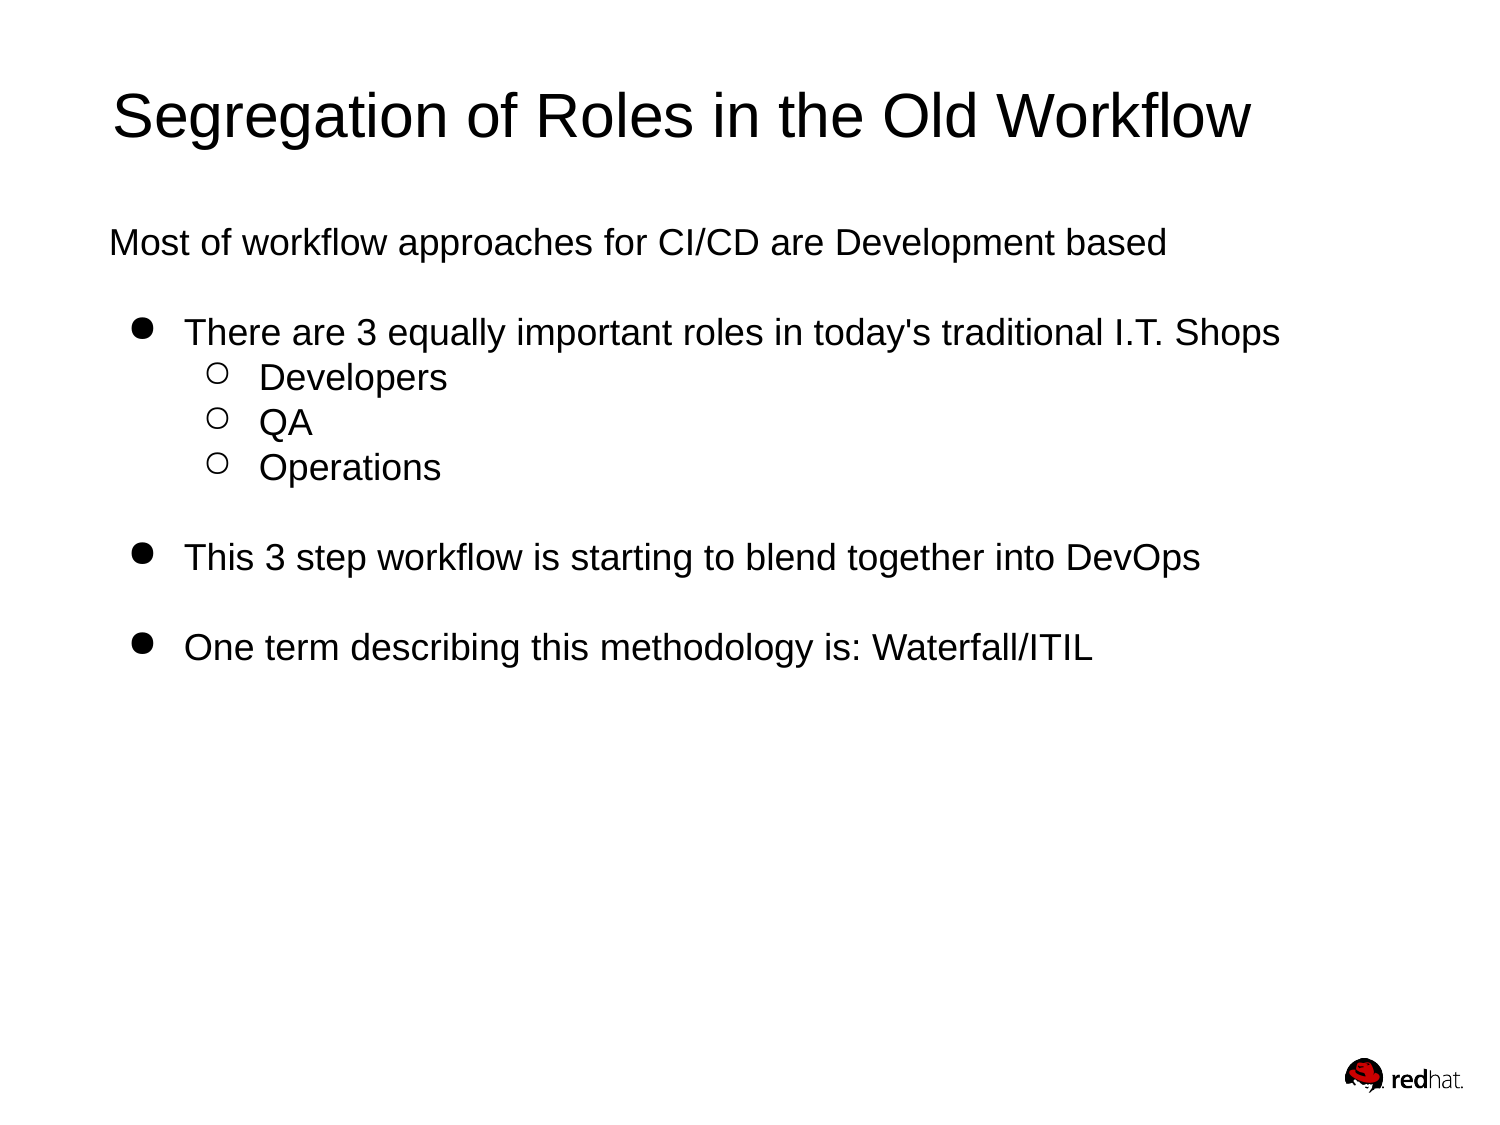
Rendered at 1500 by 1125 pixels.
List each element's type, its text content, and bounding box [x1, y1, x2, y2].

picture [1345, 1058, 1463, 1097]
text_box Most of workflow approaches for CI/CD are Development based There are 3 equally important roles in today's traditional I.T. Shops Developers QA Operations This 3 step workflow is starting to blend together into DevOps One term describing this methodology is: Waterfall/ITIL [108, 218, 1392, 986]
text_box Segregation of Roles in the Old Workflow [112, 0, 1388, 218]
